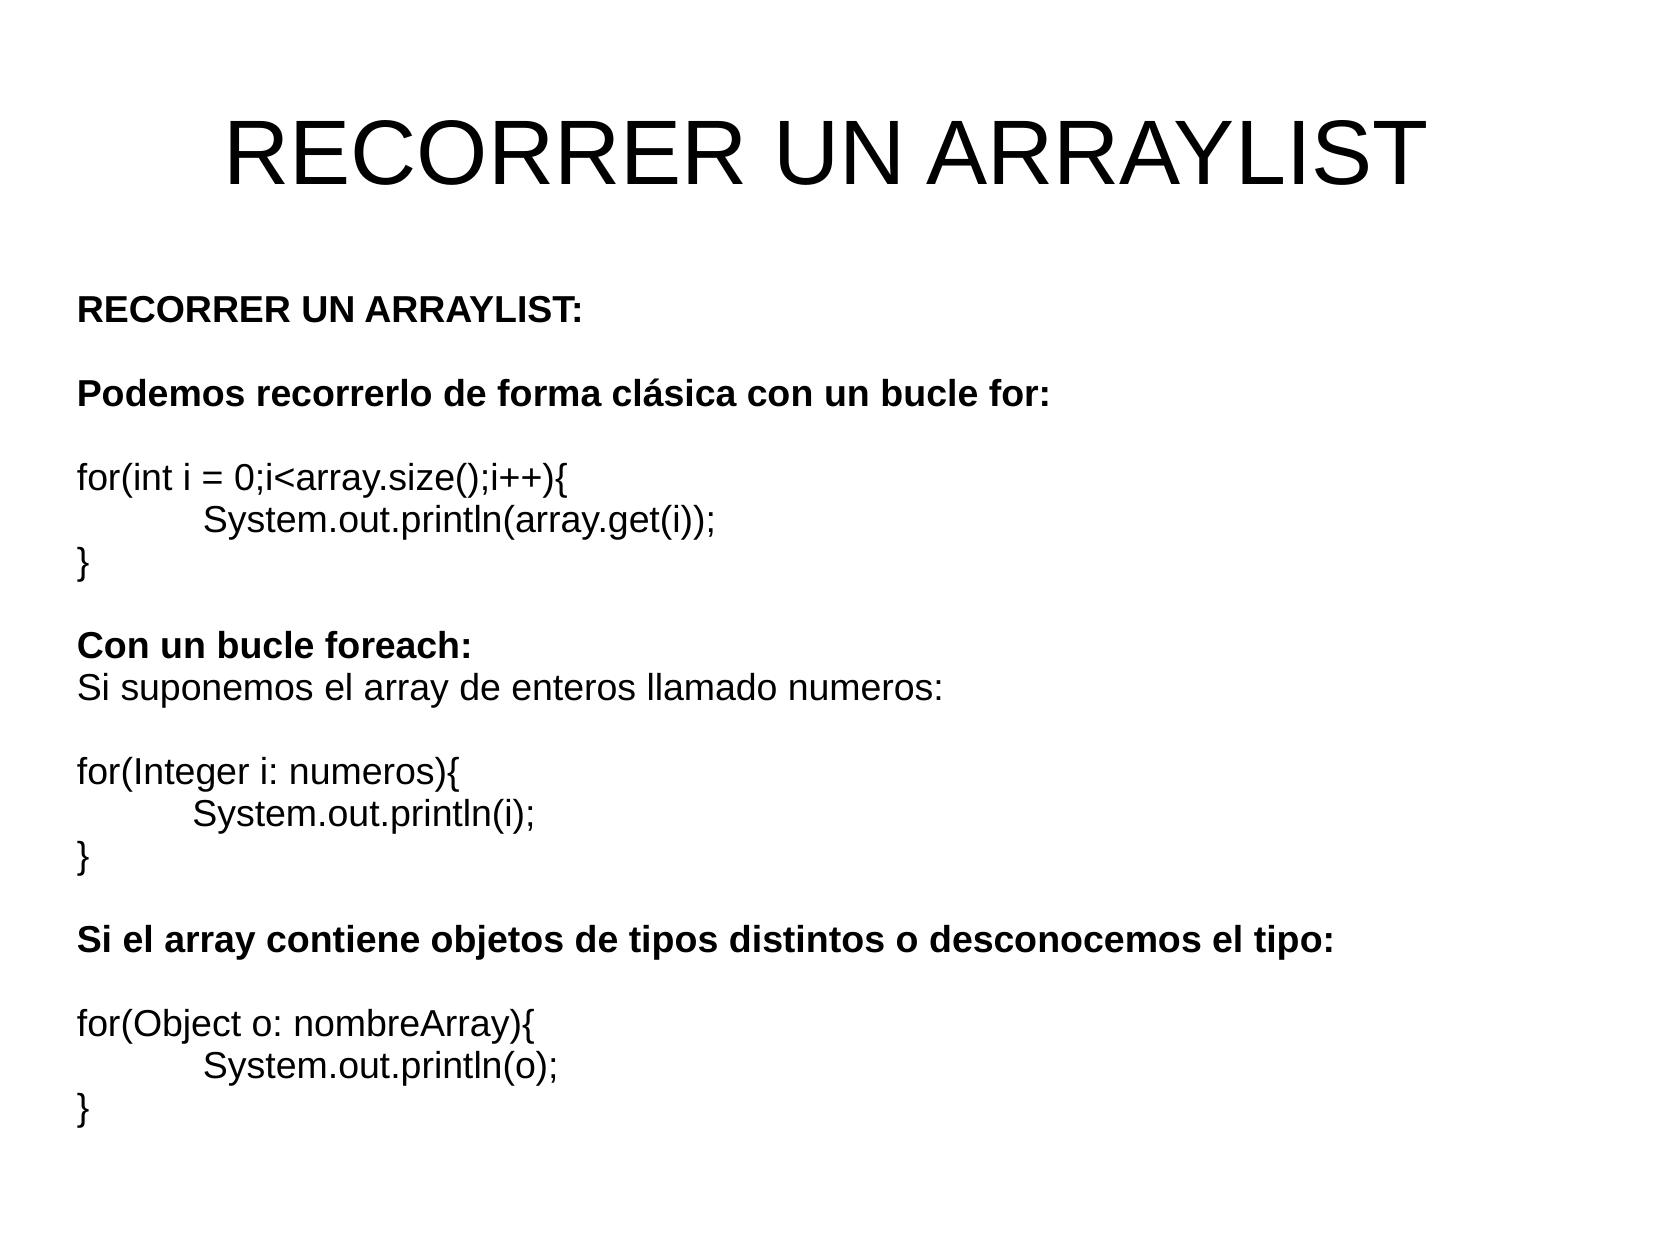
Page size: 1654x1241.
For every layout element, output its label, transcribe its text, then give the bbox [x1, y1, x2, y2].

subtitle RECORRER UN ARRAYLIST: Podemos recorrerlo de forma clásica con un bucle for: for(int i = 0;i<array.size();i++){ System.out.println(array.get(i)); } Con un bucle foreach: Si suponemos el array de enteros llamado numeros: for(Integer i: numeros){ System.out.println(i); } Si el array contiene objetos de tipos distintos o desconocemos el tipo: for(Object o: nombreArray){ System.out.println(o); } [76, 238, 1565, 1207]
title RECORRER UN ARRAYLIST [82, 49, 1571, 257]
